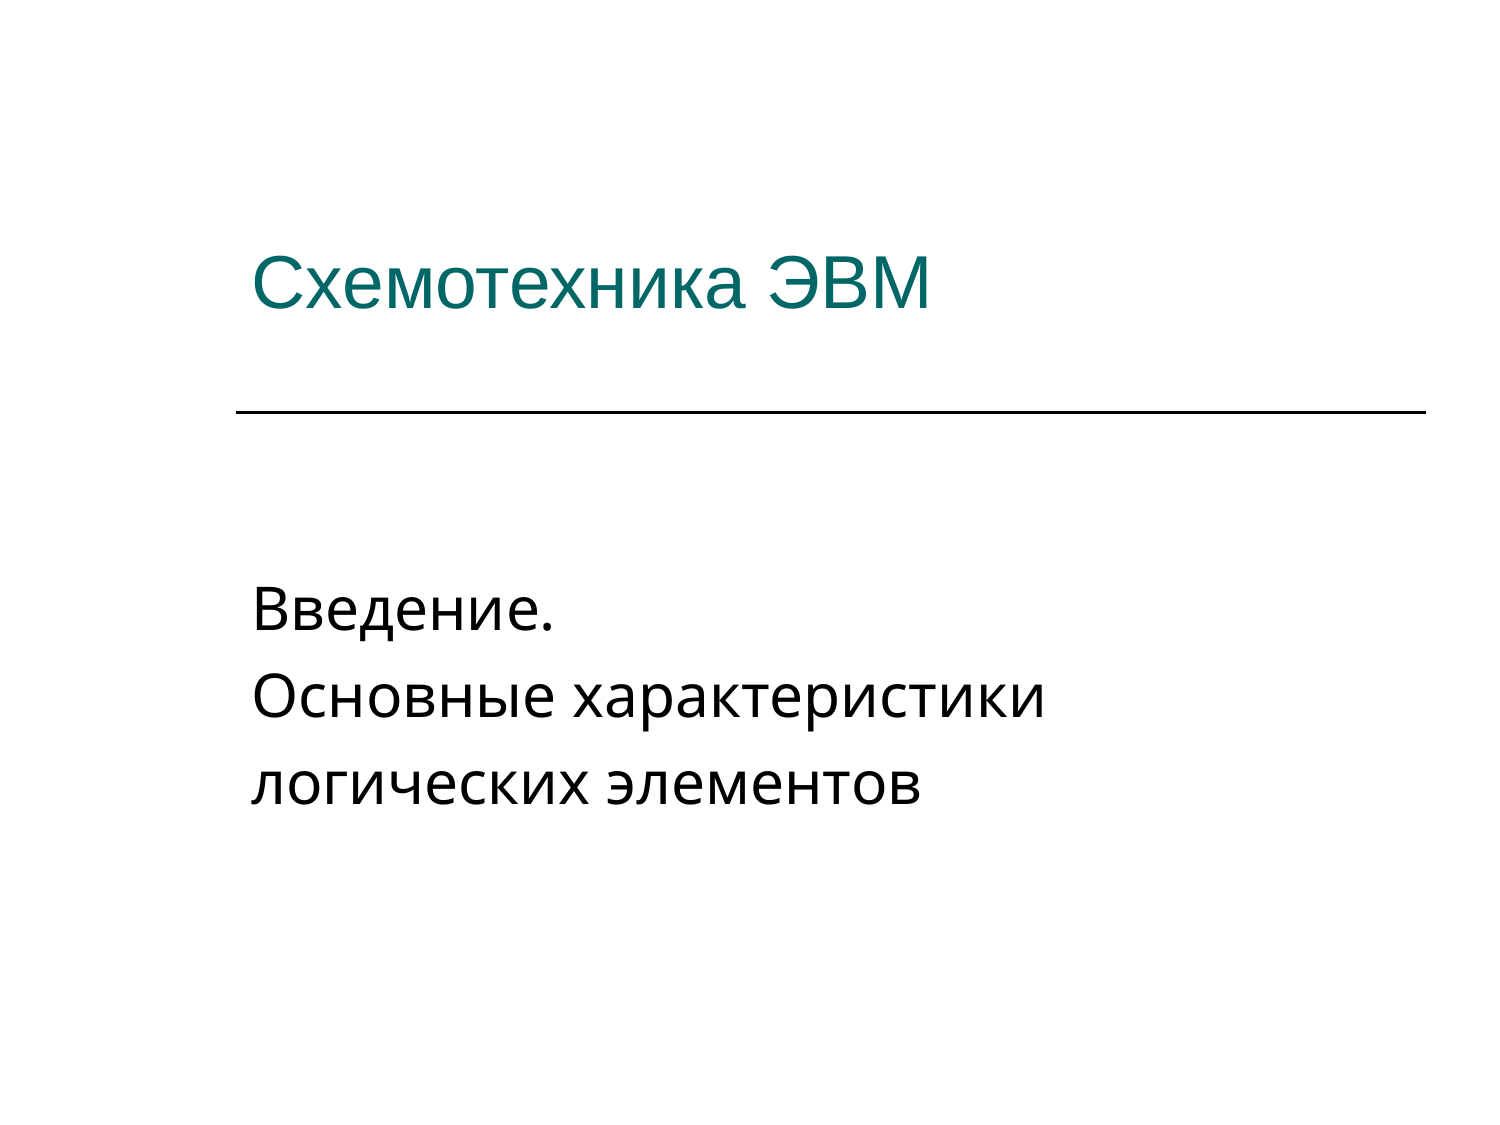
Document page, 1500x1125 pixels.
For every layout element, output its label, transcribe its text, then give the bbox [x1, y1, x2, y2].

text_box Введение. Основные характеристики логических элементов [236, 562, 1425, 850]
title Схемотехника ЭВМ [236, 186, 1425, 372]
